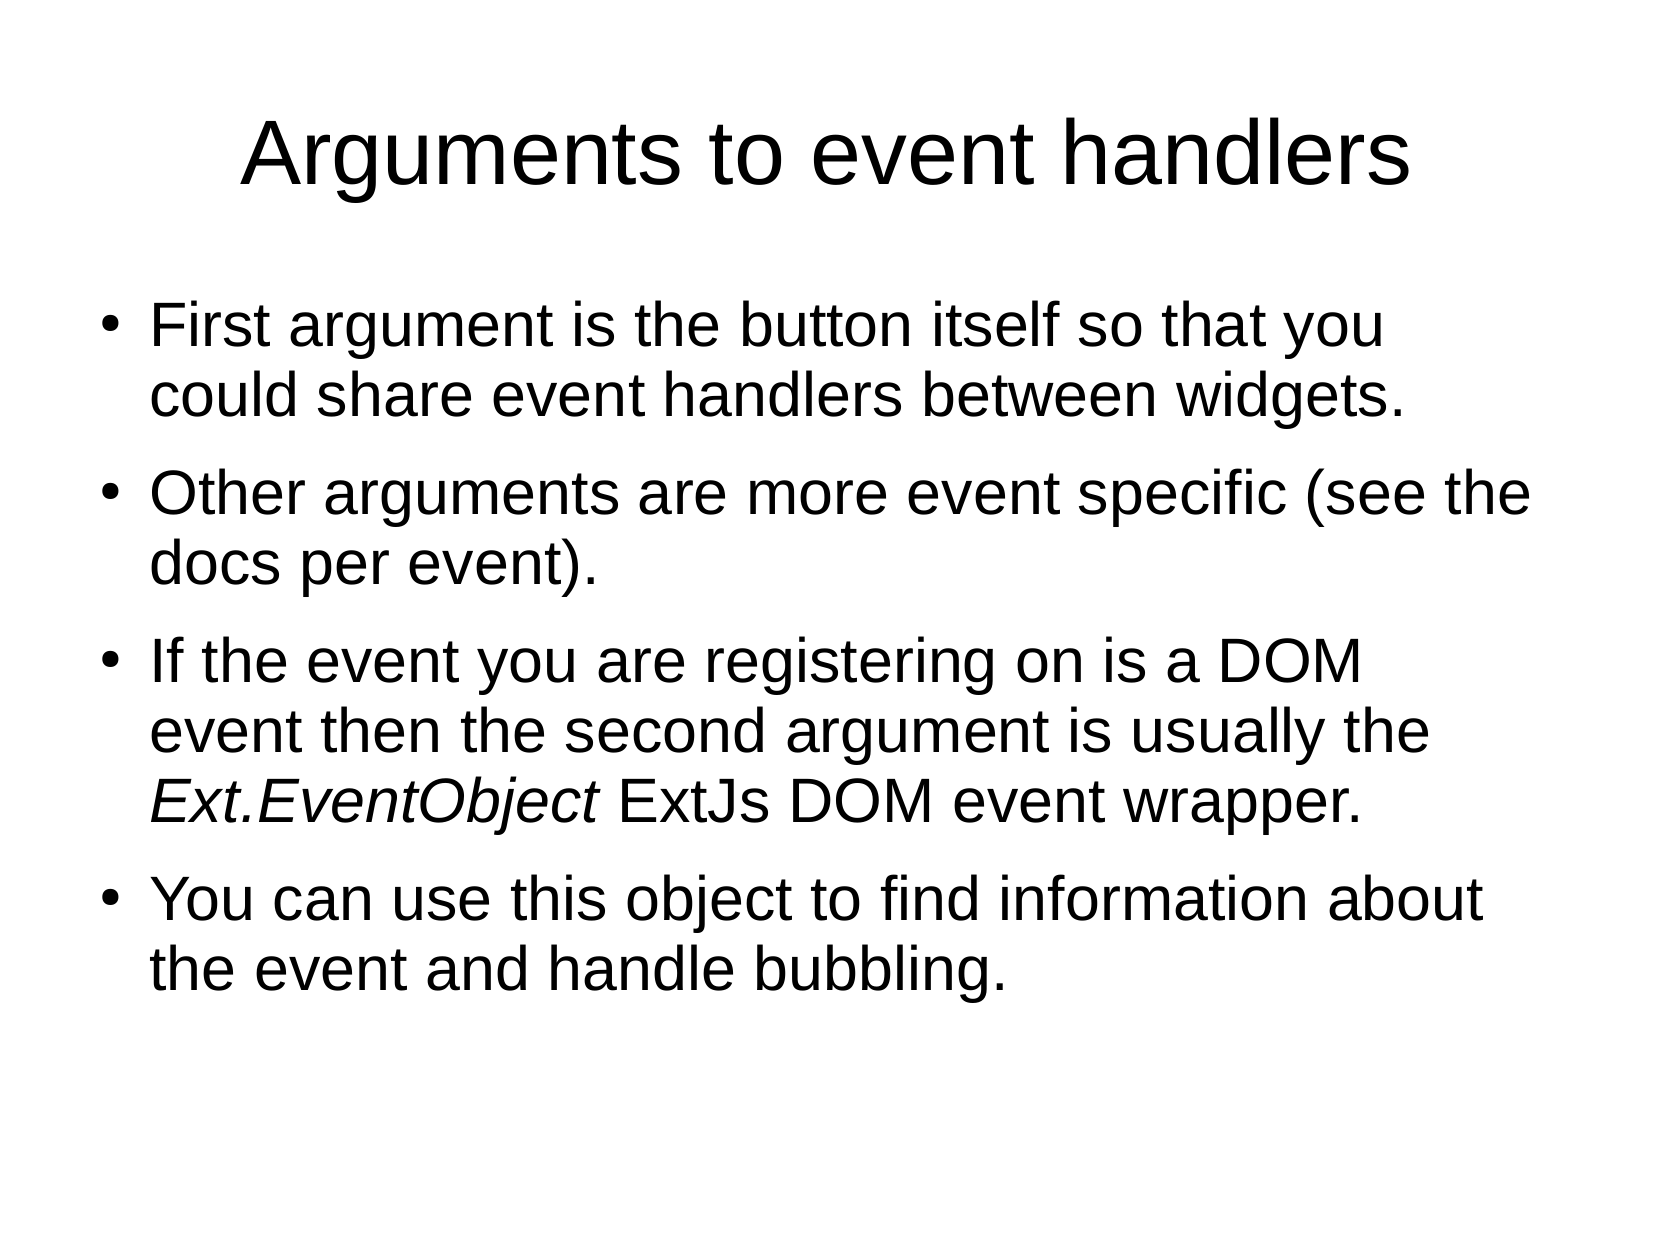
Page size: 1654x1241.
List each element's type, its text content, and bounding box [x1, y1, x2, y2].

title Arguments to event handlers [82, 49, 1571, 257]
list First argument is the button itself so that you could share event handlers between widgets. Other arguments are more event specific (see the docs per event). If the event you are registering on is a DOM event then the second argument is usually the Ext.EventObject ExtJs DOM event wrapper. You can use this object to find information about the event and handle bubbling. [82, 290, 1538, 1010]
